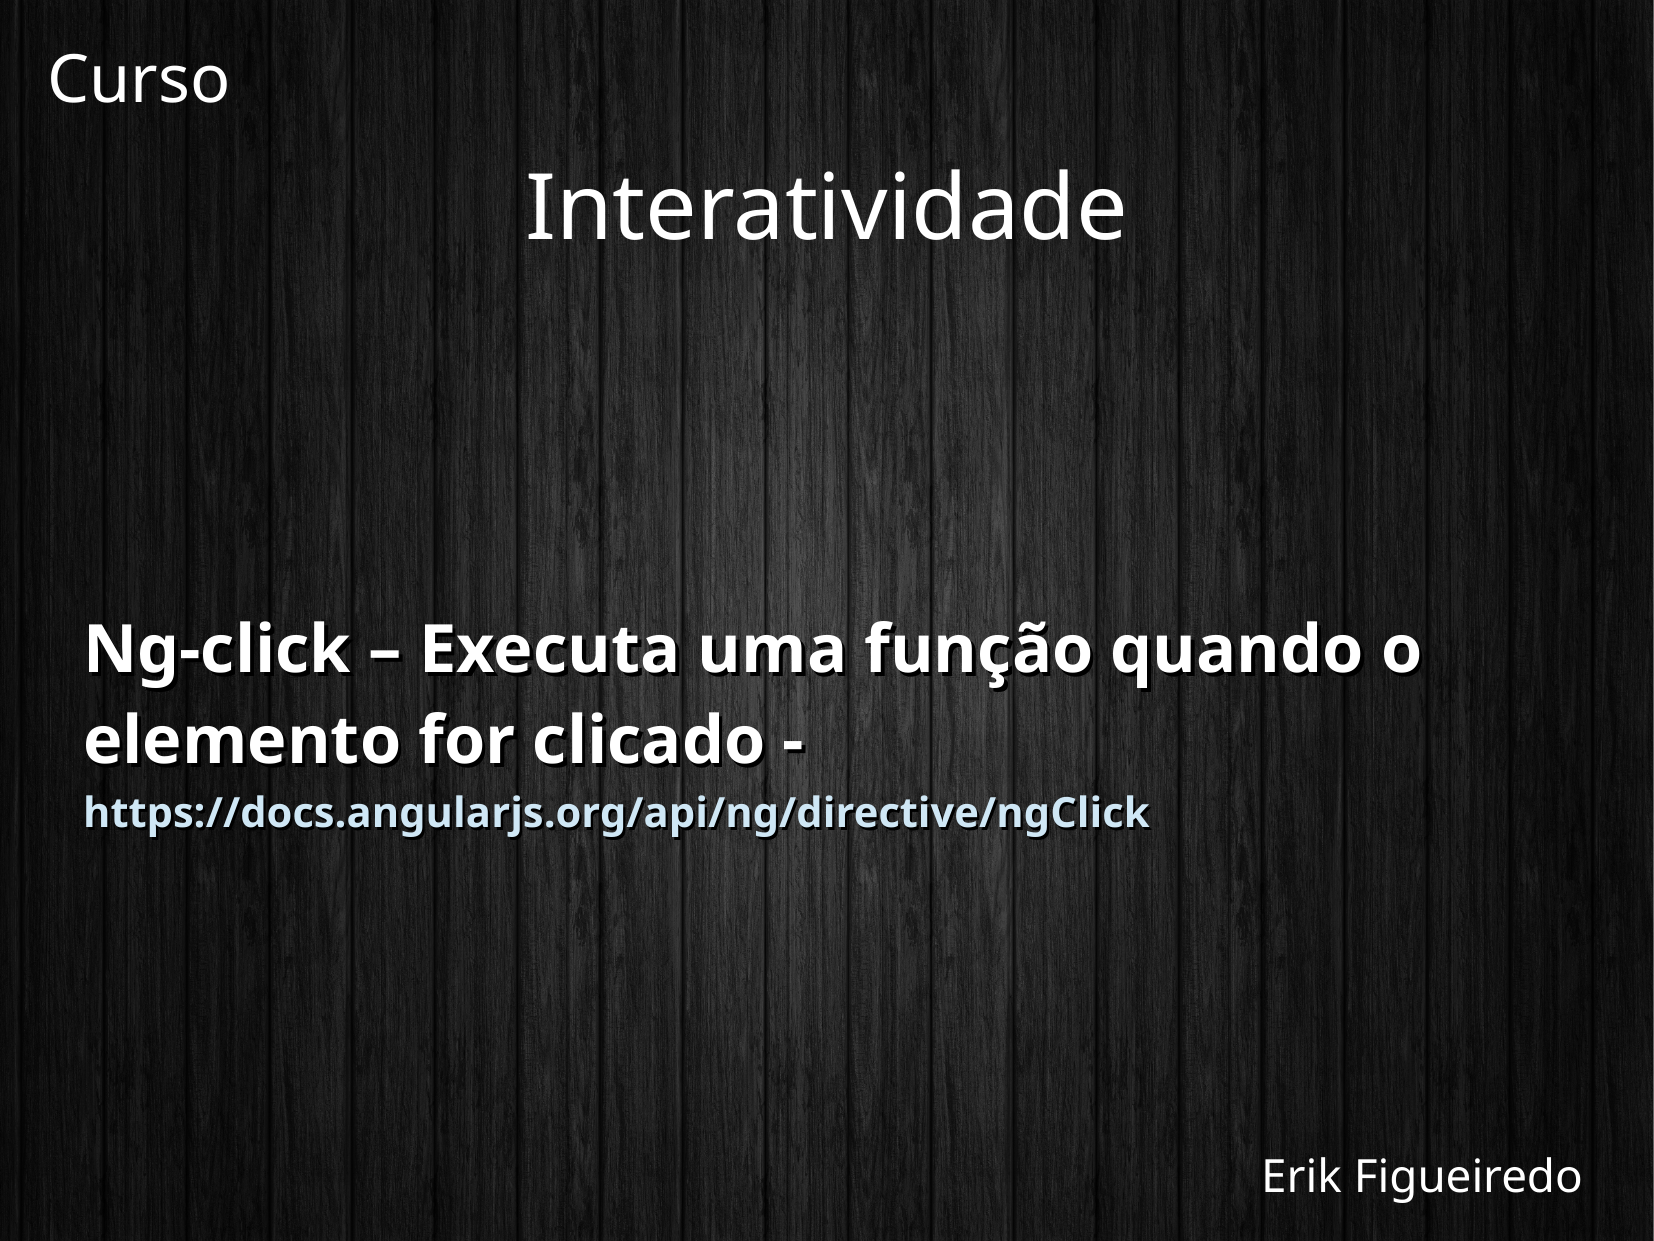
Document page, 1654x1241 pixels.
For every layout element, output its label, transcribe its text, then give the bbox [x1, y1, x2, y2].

picture [0, 0, 1654, 1241]
title Interatividade [83, 129, 1572, 278]
text_box Erik Figueiredo [768, 1133, 1596, 1217]
text_box Curso [47, 35, 1087, 119]
list Ng-click – Executa uma função quando o elemento for clicado - https://docs.angularjs.org/api/ng/directive/ngClick [83, 311, 1572, 1131]
